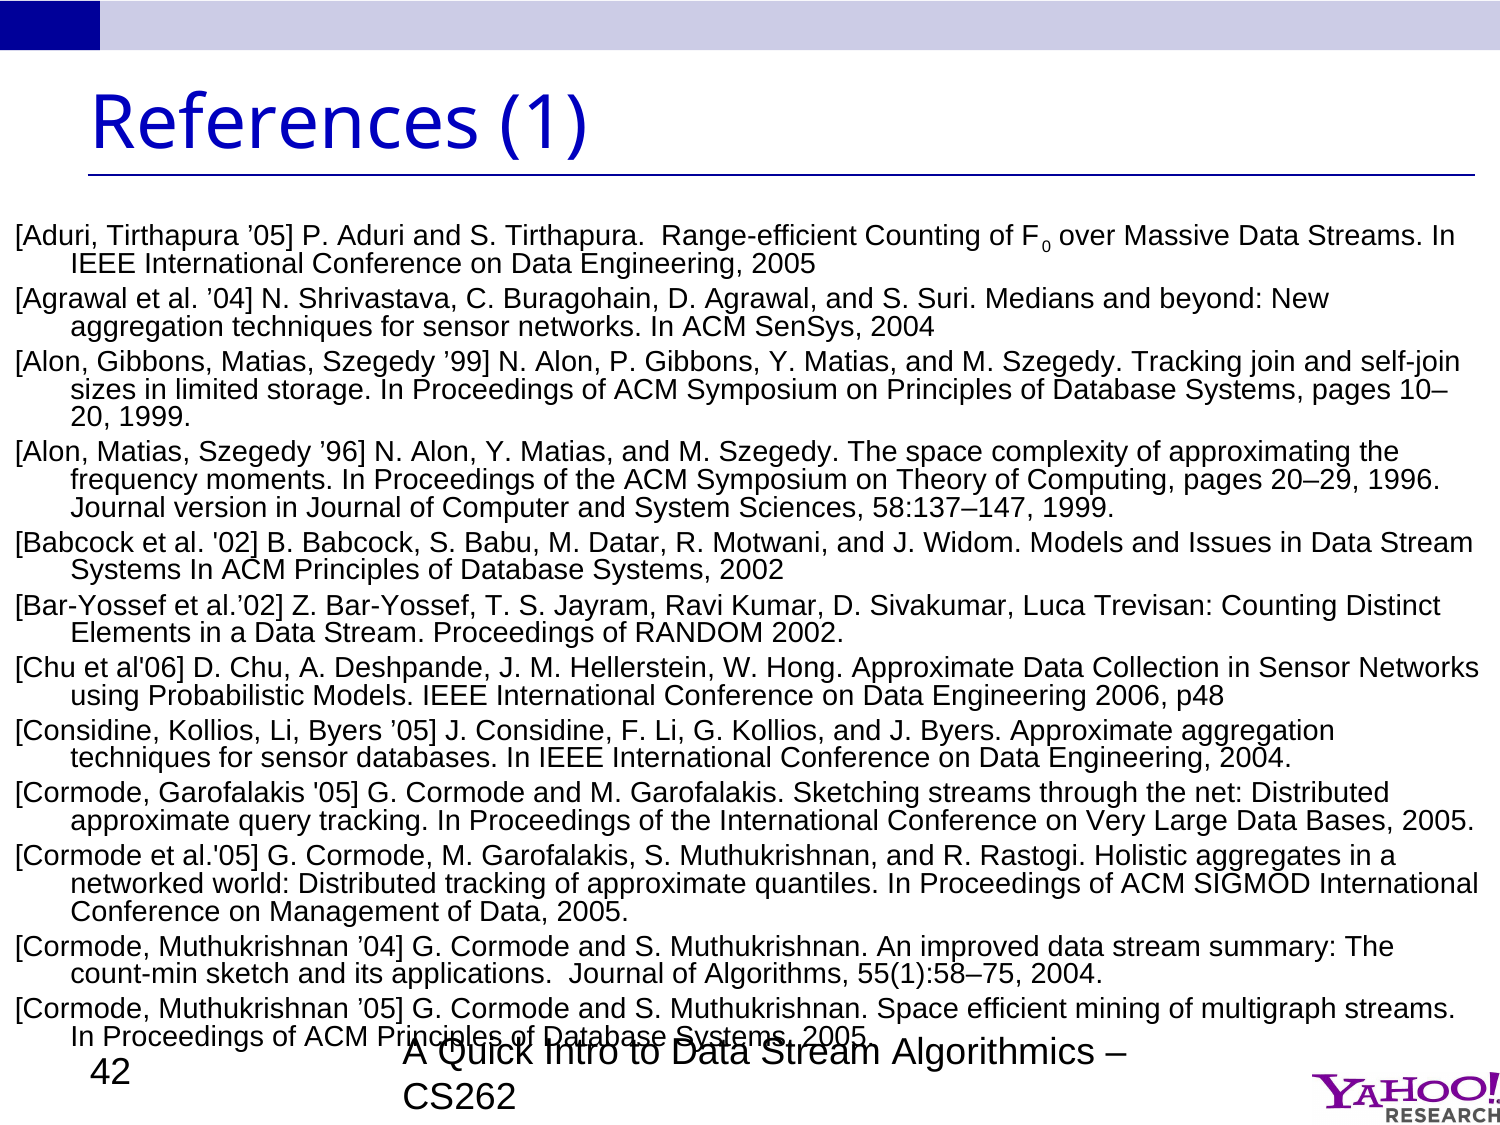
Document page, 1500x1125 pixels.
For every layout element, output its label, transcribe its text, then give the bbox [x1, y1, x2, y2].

picture [1312, 1094, 1500, 1125]
list [Aduri, Tirthapura ’05] P. Aduri and S. Tirthapura. Range-efficient Counting of F0 over Massive Data Streams. In IEEE International Conference on Data Engineering, 2005 [Agrawal et al. ’04] N. Shrivastava, C. Buragohain, D. Agrawal, and S. Suri. Medians and beyond: New aggregation techniques for sensor networks. In ACM SenSys, 2004 [Alon, Gibbons, Matias, Szegedy ’99] N. Alon, P. Gibbons, Y. Matias, and M. Szegedy. Tracking join and self-join sizes in limited storage. In Proceedings of ACM Symposium on Principles of Database Systems, pages 10–20, 1999. [Alon, Matias, Szegedy ’96] N. Alon, Y. Matias, and M. Szegedy. The space complexity of approximating the frequency moments. In Proceedings of the ACM Symposium on Theory of Computing, pages 20–29, 1996. Journal version in Journal of Computer and System Sciences, 58:137–147, 1999. [Babcock et al. '02] B. Babcock, S. Babu, M. Datar, R. Motwani, and J. Widom. Models and Issues in Data Stream Systems In ACM Principles of Database Systems, 2002 [Bar-Yossef et al.’02] Z. Bar-Yossef, T. S. Jayram, Ravi Kumar, D. Sivakumar, Luca Trevisan: Counting Distinct Elements in a Data Stream. Proceedings of RANDOM 2002. [Chu et al'06] D. Chu, A. Deshpande, J. M. Hellerstein, W. Hong. Approximate Data Collection in Sensor Networks using Probabilistic Models. IEEE International Conference on Data Engineering 2006, p48 [Considine, Kollios, Li, Byers ’05] J. Considine, F. Li, G. Kollios, and J. Byers. Approximate aggregation techniques for sensor databases. In IEEE International Conference on Data Engineering, 2004. [Cormode, Garofalakis '05] G. Cormode and M. Garofalakis. Sketching streams through the net: Distributed approximate query tracking. In Proceedings of the International Conference on Very Large Data Bases, 2005. [Cormode et al.'05] G. Cormode, M. Garofalakis, S. Muthukrishnan, and R. Rastogi. Holistic aggregates in a networked world: Distributed tracking of approximate quantiles. In Proceedings of ACM SIGMOD International Conference on Management of Data, 2005. [Cormode, Muthukrishnan ’04] G. Cormode and S. Muthukrishnan. An improved data stream summary: The count-min sketch and its applications. Journal of Algorithms, 55(1):58–75, 2004. [Cormode, Muthukrishnan ’05] G. Cormode and S. Muthukrishnan. Space efficient mining of multigraph streams. In Proceedings of ACM Principles of Database Systems, 2005. [0, 212, 1500, 1094]
title References (1) [75, 50, 1500, 188]
